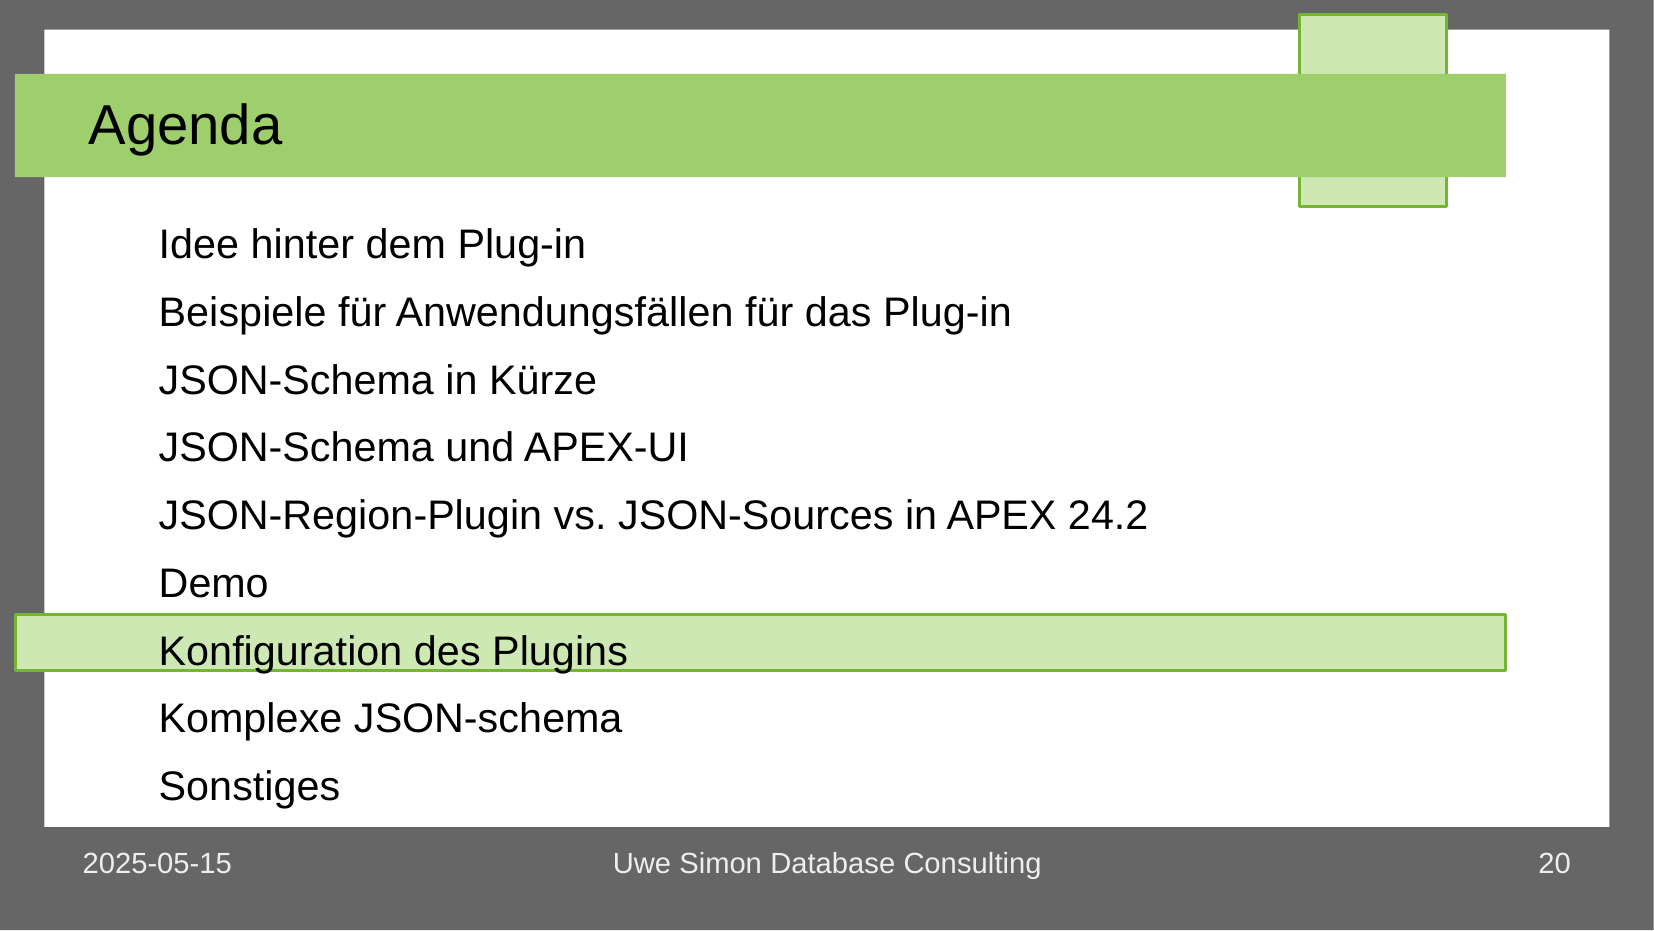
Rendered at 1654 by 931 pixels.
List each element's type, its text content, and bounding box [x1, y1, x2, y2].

title Agenda [88, 73, 1506, 178]
text_box [15, 614, 88, 671]
list Idee hinter dem Plug-in Beispiele für Anwendungsfällen für das Plug-in JSON-Schema in Kürze JSON-Schema und APEX-UI JSON-Region-Plugin vs. JSON-Sources in APEX 24.2 Demo Konfiguration des Plugins Komplexe JSON-schema Sonstiges [88, 221, 1565, 813]
